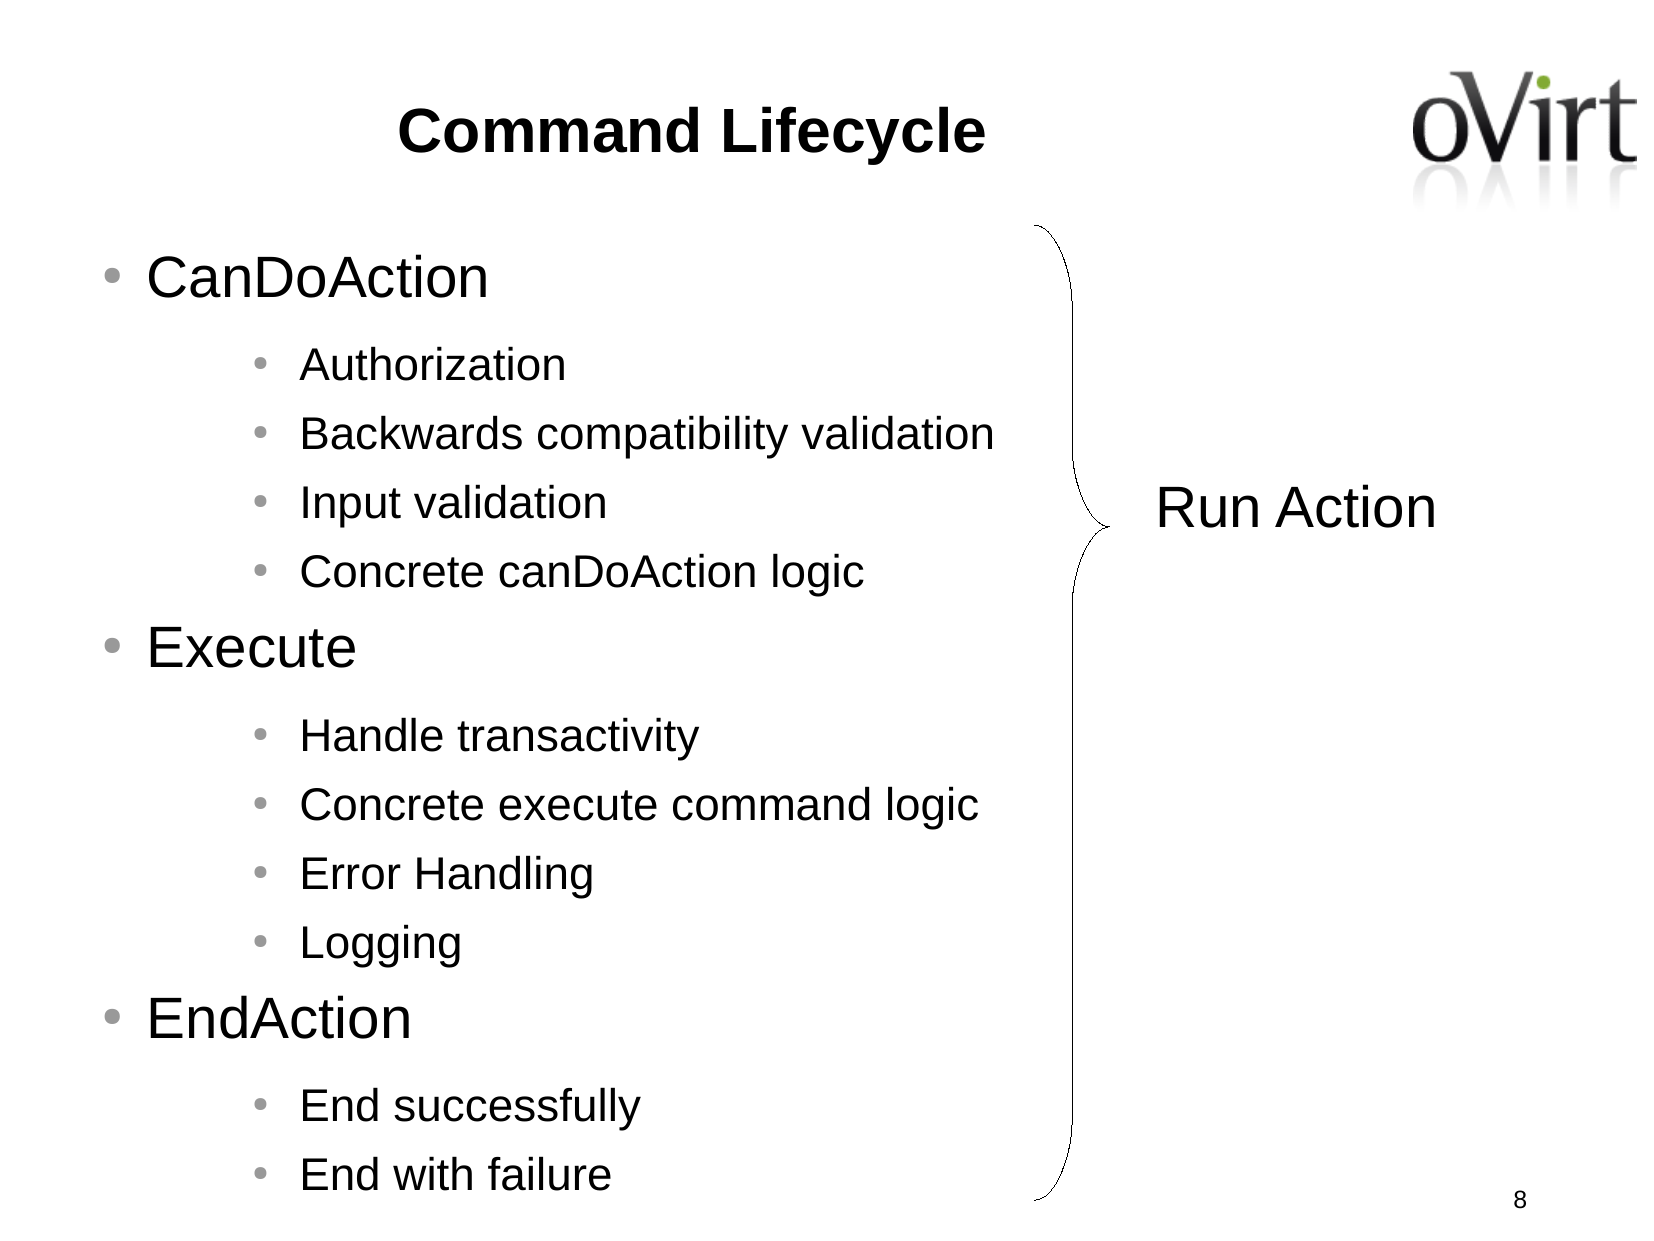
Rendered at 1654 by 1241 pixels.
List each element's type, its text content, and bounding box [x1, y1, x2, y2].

list CanDoAction Authorization Backwards compatibility validation Input validation Concrete canDoAction logic Execute Handle transactivity Concrete execute command logic Error Handling Logging EndAction End successfully End with failure [86, 244, 1576, 1201]
picture [1413, 63, 1637, 212]
text_box Run Action [1140, 467, 1501, 548]
title Command Lifecycle [82, 37, 1303, 226]
